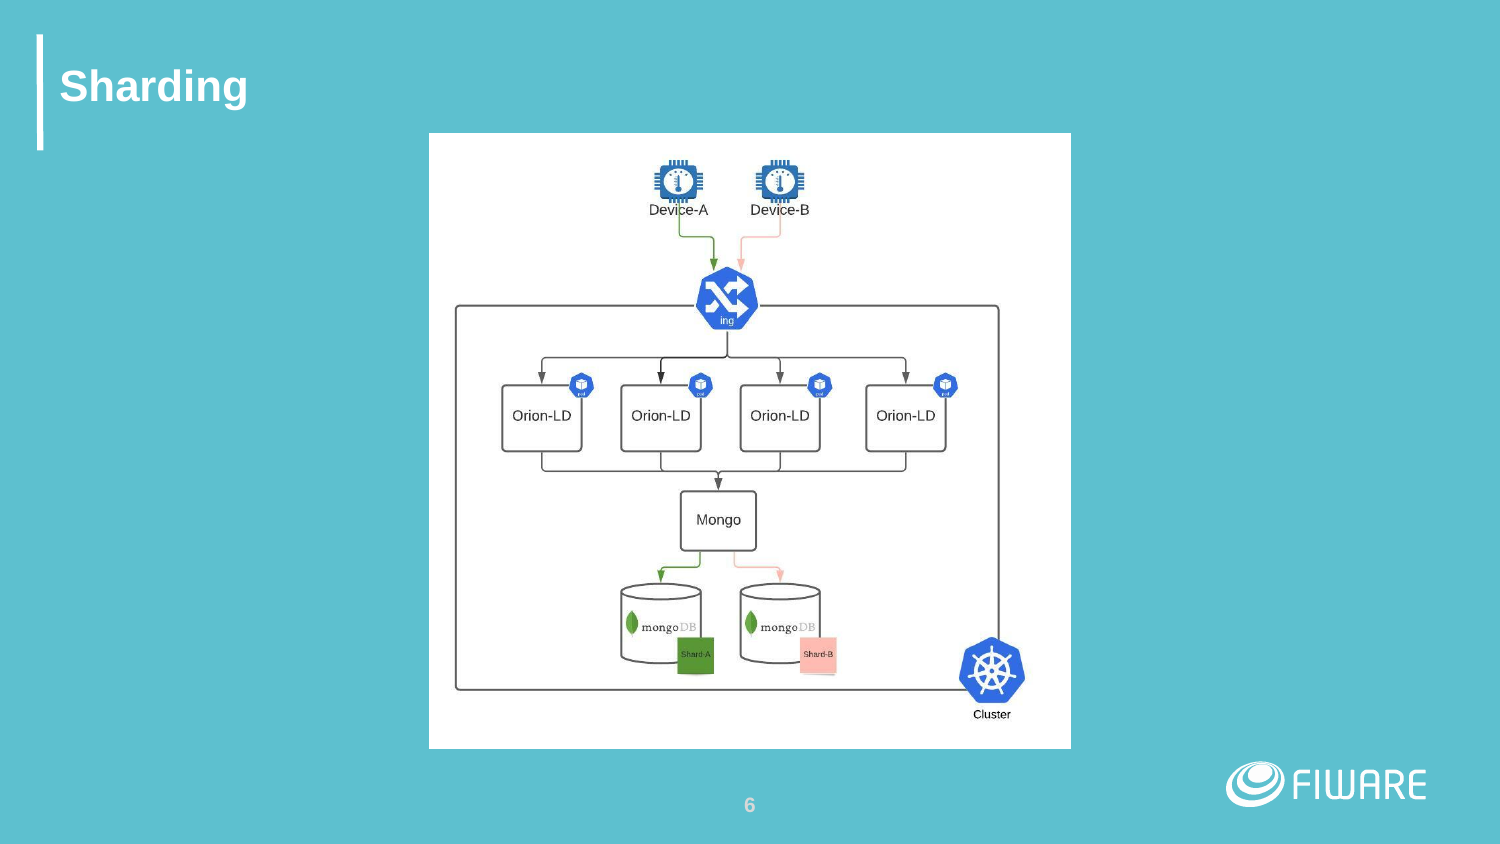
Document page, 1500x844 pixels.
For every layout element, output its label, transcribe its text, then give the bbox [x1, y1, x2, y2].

picture [1215, 747, 1439, 817]
picture [429, 133, 1071, 749]
title Sharding [48, 51, 1429, 117]
slide_number 1 [665, 782, 835, 827]
